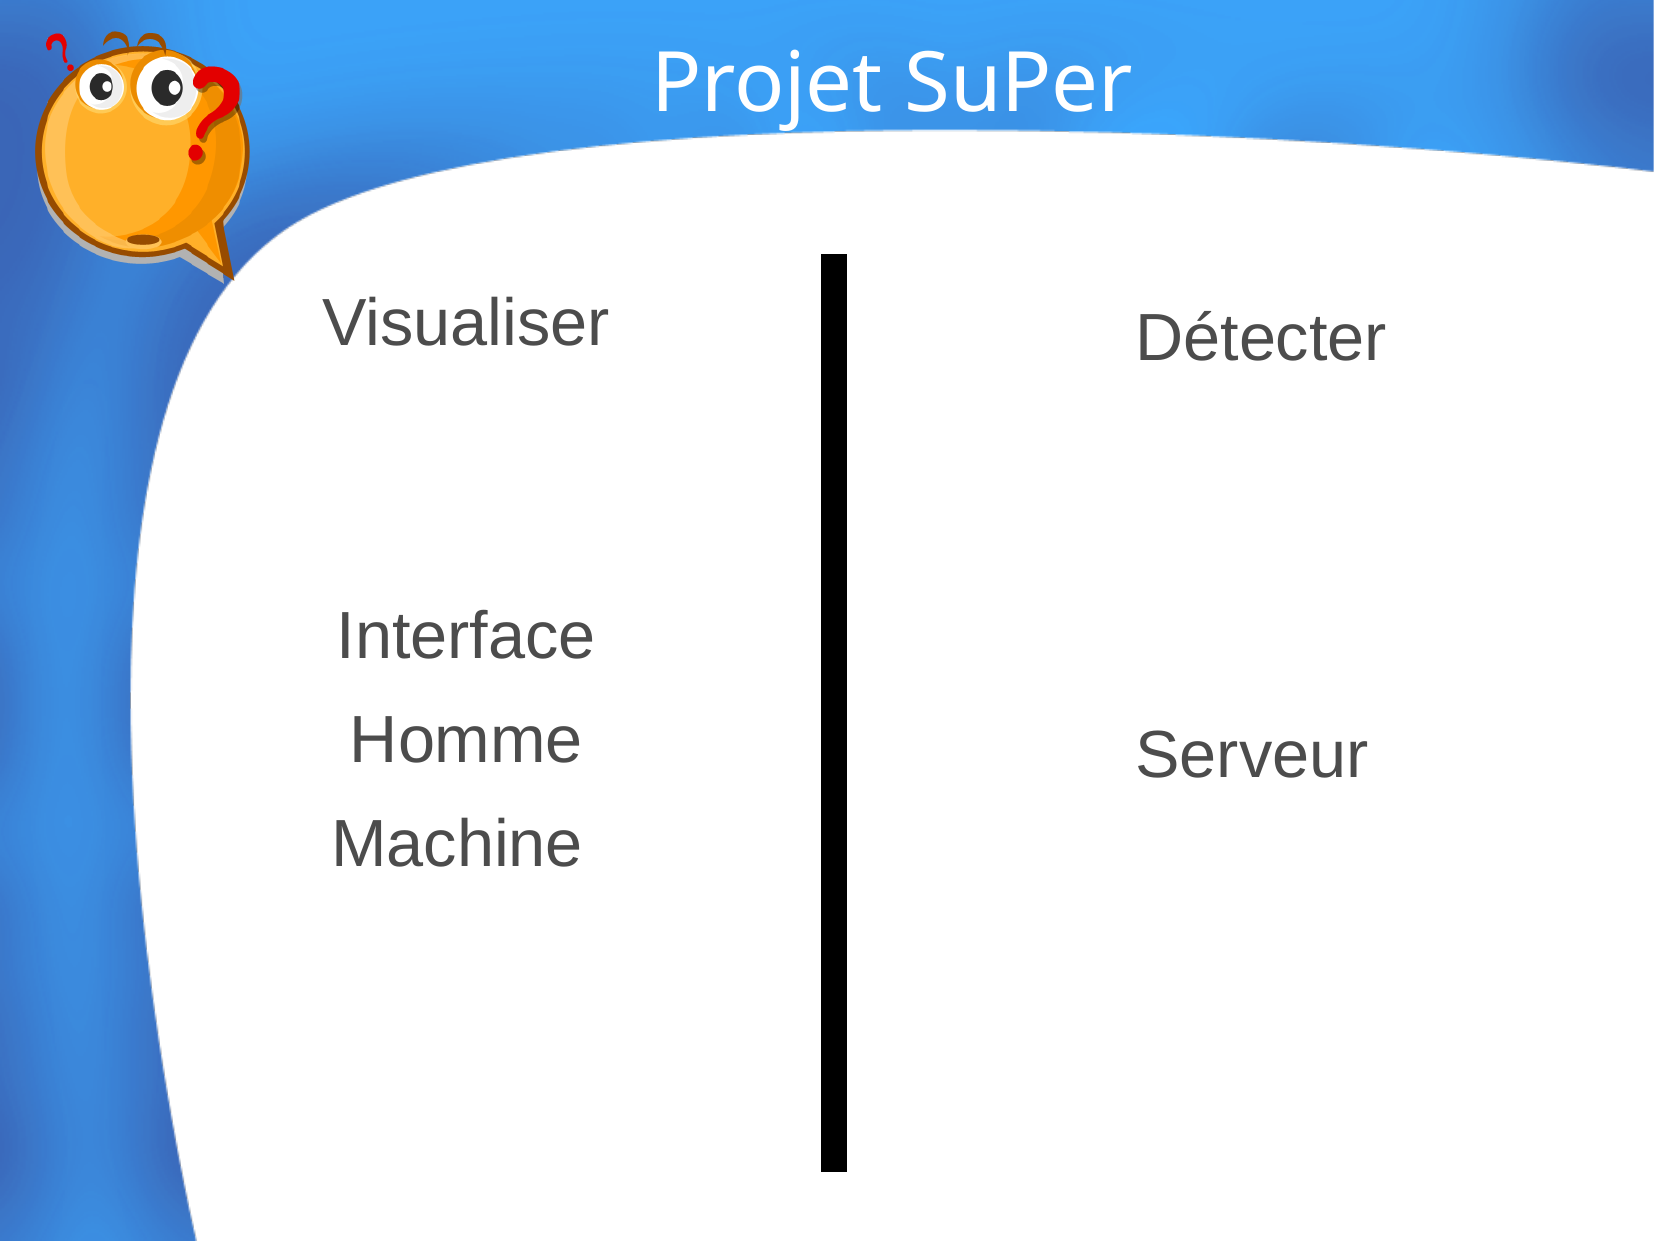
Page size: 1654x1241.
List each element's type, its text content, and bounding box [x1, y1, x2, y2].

title Projet SuPer [300, 12, 1486, 148]
list Détecter Serveur [1050, 300, 1456, 1156]
picture [0, 0, 1654, 1241]
list Visualiser Interface Homme Machine [255, 285, 661, 1141]
